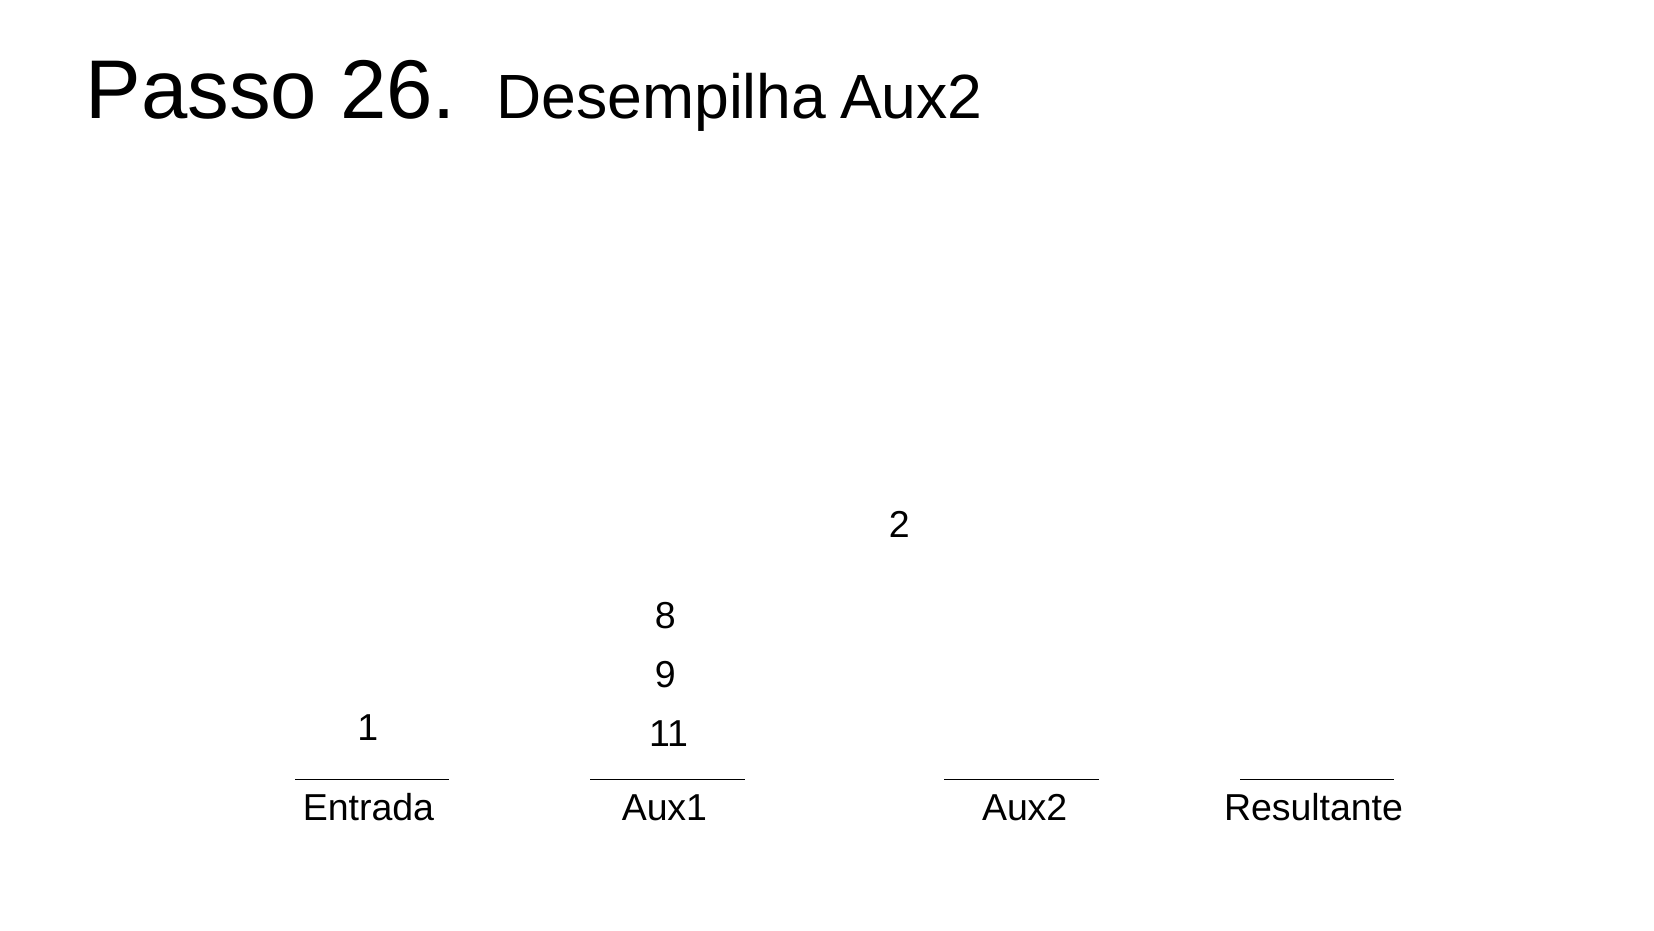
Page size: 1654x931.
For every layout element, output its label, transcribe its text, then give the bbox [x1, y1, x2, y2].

text_box 2 [874, 496, 925, 553]
text_box Entrada [288, 779, 449, 837]
text_box Resultante [1209, 779, 1418, 837]
text_box Passo 26. Desempilha Aux2 [70, 35, 1583, 353]
text_box 1 [342, 699, 393, 756]
text_box Aux2 [967, 780, 1083, 837]
text_box Aux1 [607, 780, 723, 837]
text_box 8 [640, 586, 709, 644]
text_box 11 [634, 705, 703, 762]
text_box 9 [640, 645, 709, 703]
